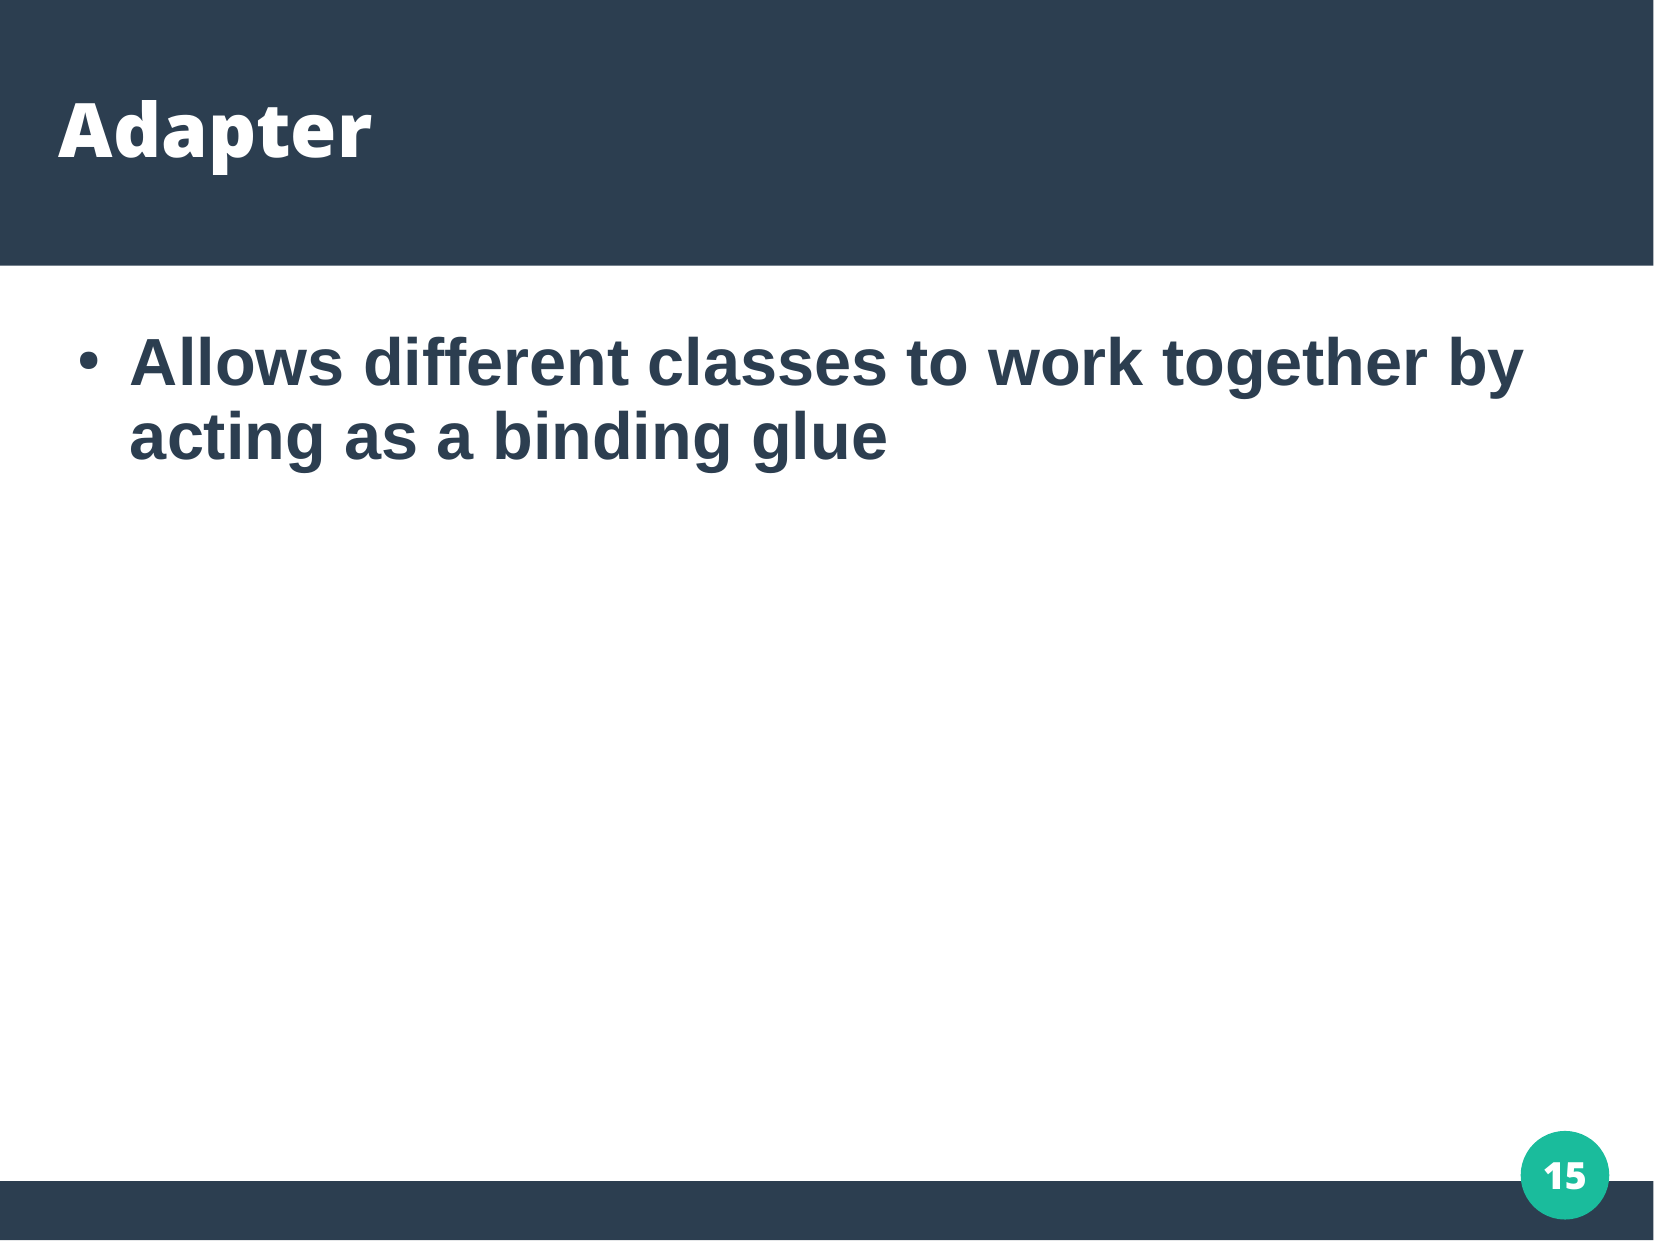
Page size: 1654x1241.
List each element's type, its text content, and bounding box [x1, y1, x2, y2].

list Allows different classes to work together by acting as a binding glue [59, 324, 1595, 1152]
title Adapter [59, 49, 1595, 207]
